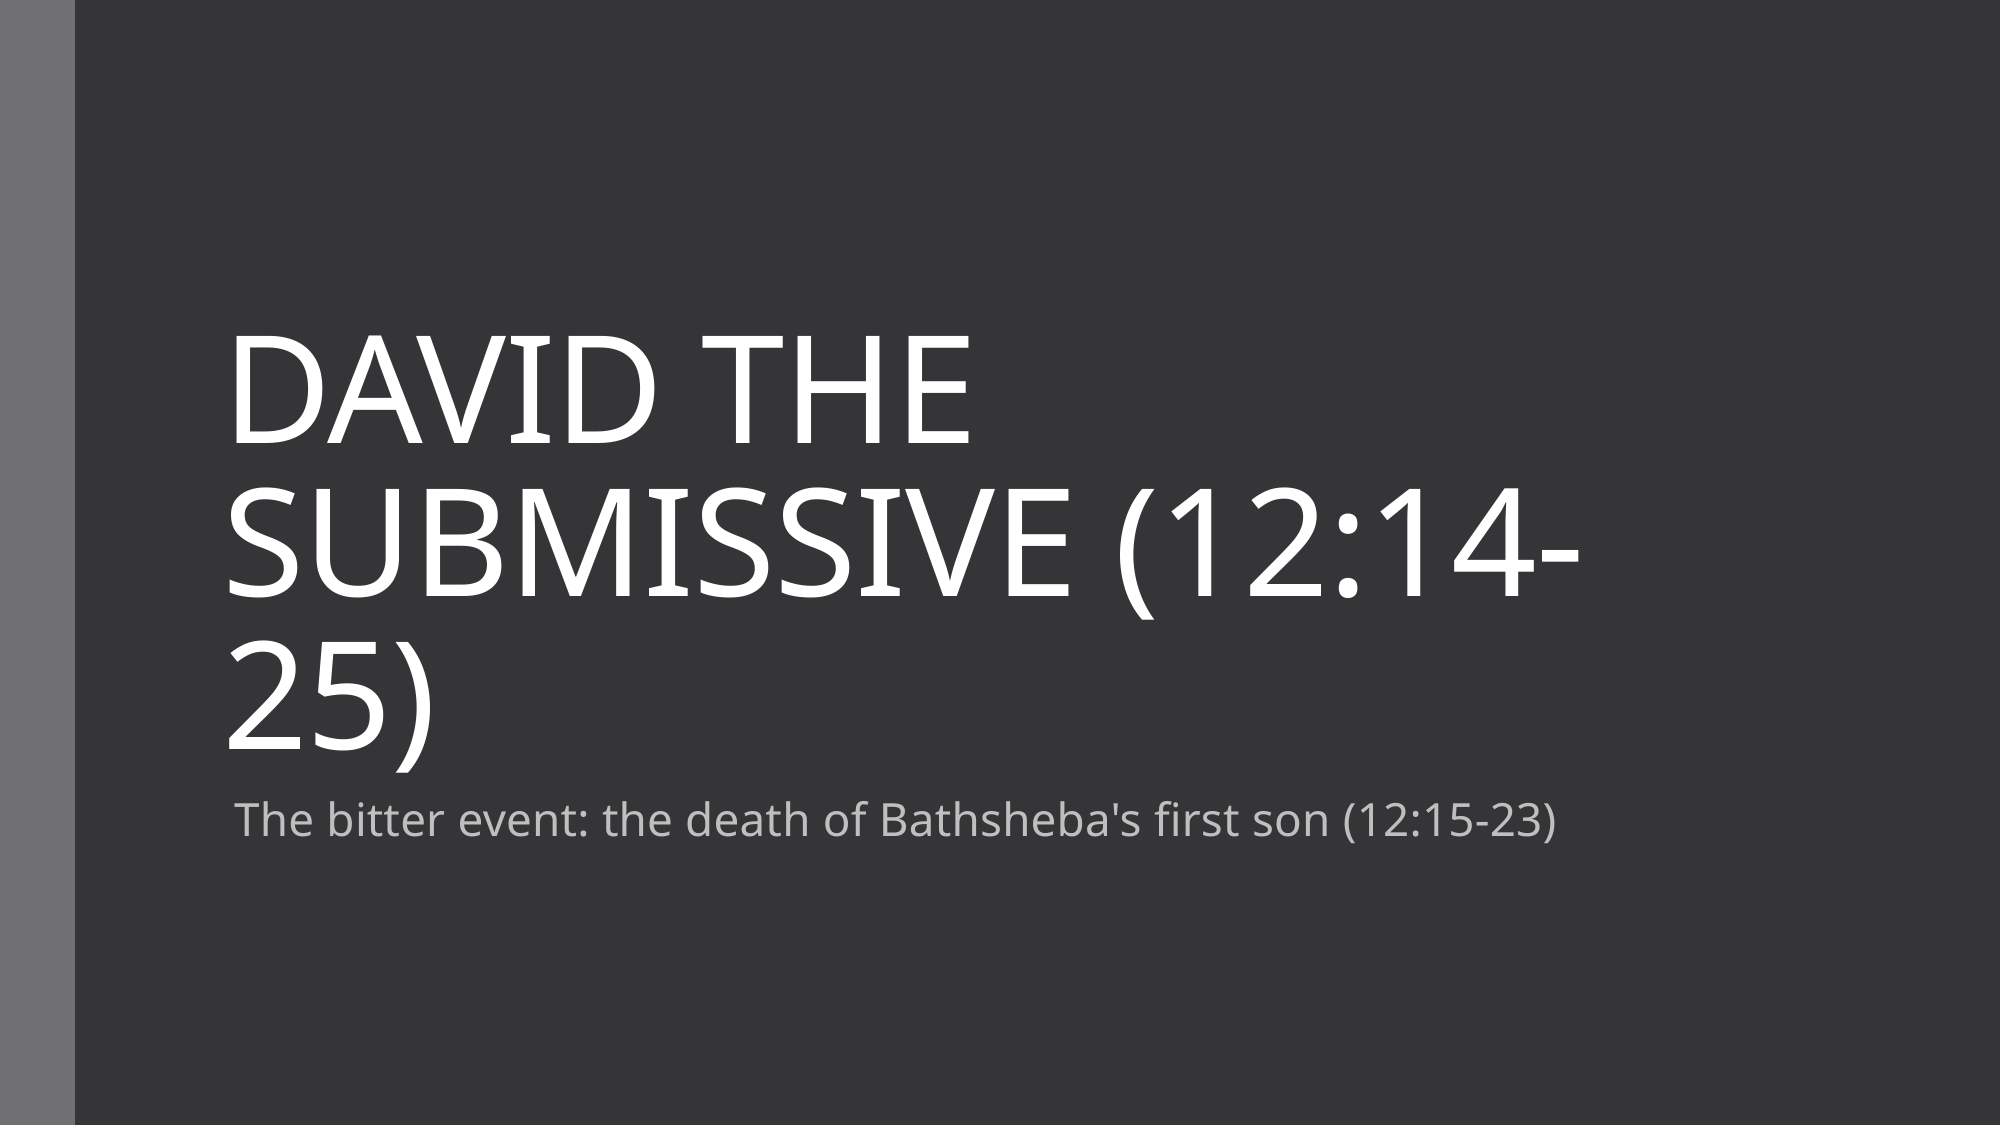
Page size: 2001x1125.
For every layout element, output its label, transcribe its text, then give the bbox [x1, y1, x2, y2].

title DAVID THE SUBMISSIVE (12:14-25) [206, 124, 1752, 787]
subtitle The bitter event: the death of Bathsheba's first son (12:15-23) [206, 787, 1752, 1066]
